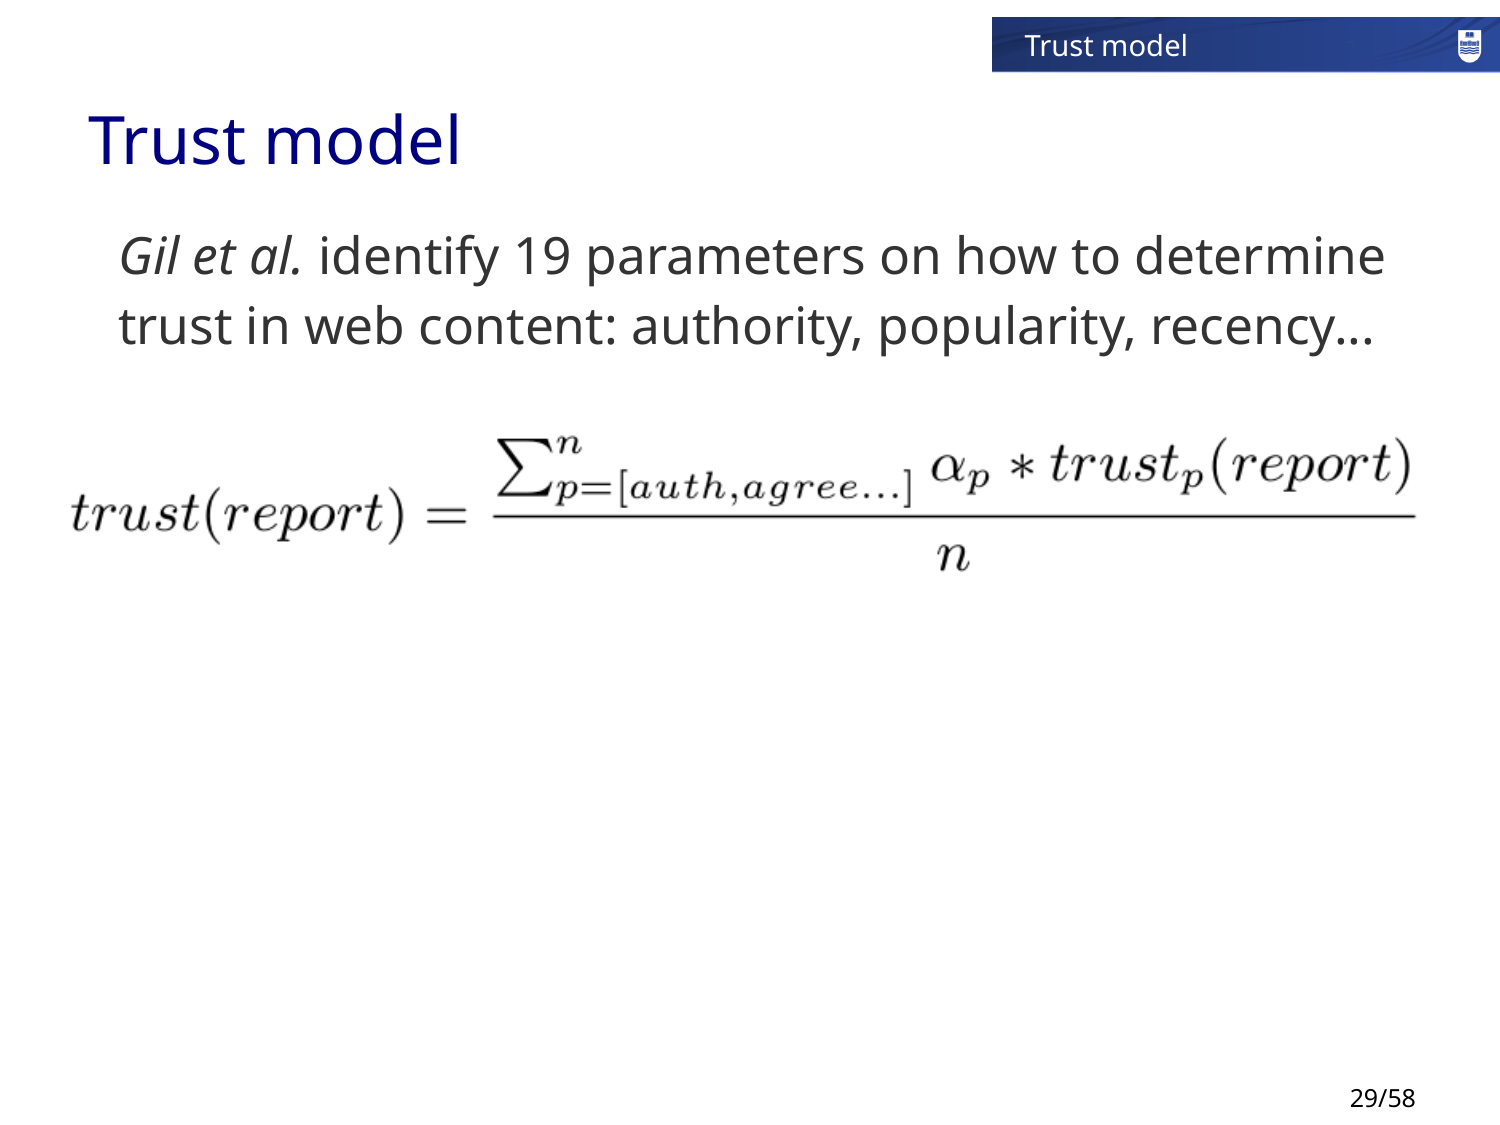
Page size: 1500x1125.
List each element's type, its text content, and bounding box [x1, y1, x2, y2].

text_box Trust model [1009, 17, 1483, 67]
title Trust model [2, 99, 1365, 177]
picture [992, 17, 1500, 73]
text_box Gil et al. identify 19 parameters on how to determine trust in web content: authority, popularity, recency... [118, 219, 1465, 361]
picture [35, 407, 1453, 593]
